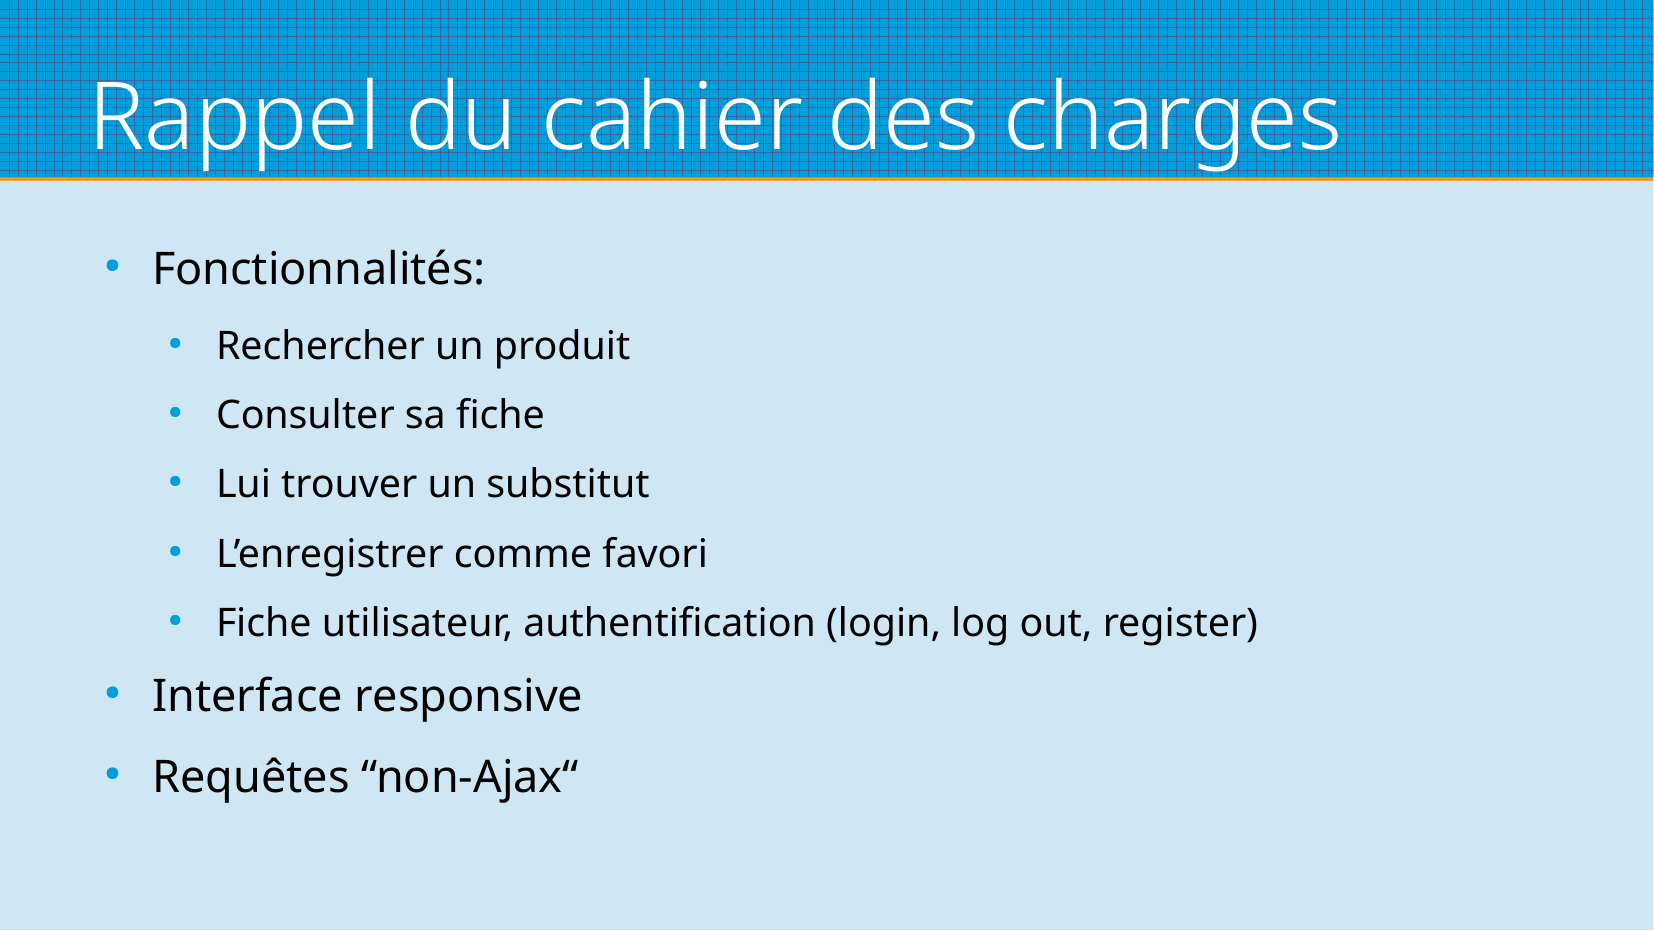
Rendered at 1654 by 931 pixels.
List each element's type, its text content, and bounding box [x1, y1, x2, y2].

list Fonctionnalités: Rechercher un produit Consulter sa fiche Lui trouver un substitut L’enregistrer comme favori Fiche utilisateur, authentification (login, log out, register) Interface responsive Requêtes “non-Ajax“ [88, 236, 1565, 813]
title Rappel du cahier des charges [88, 14, 1565, 178]
